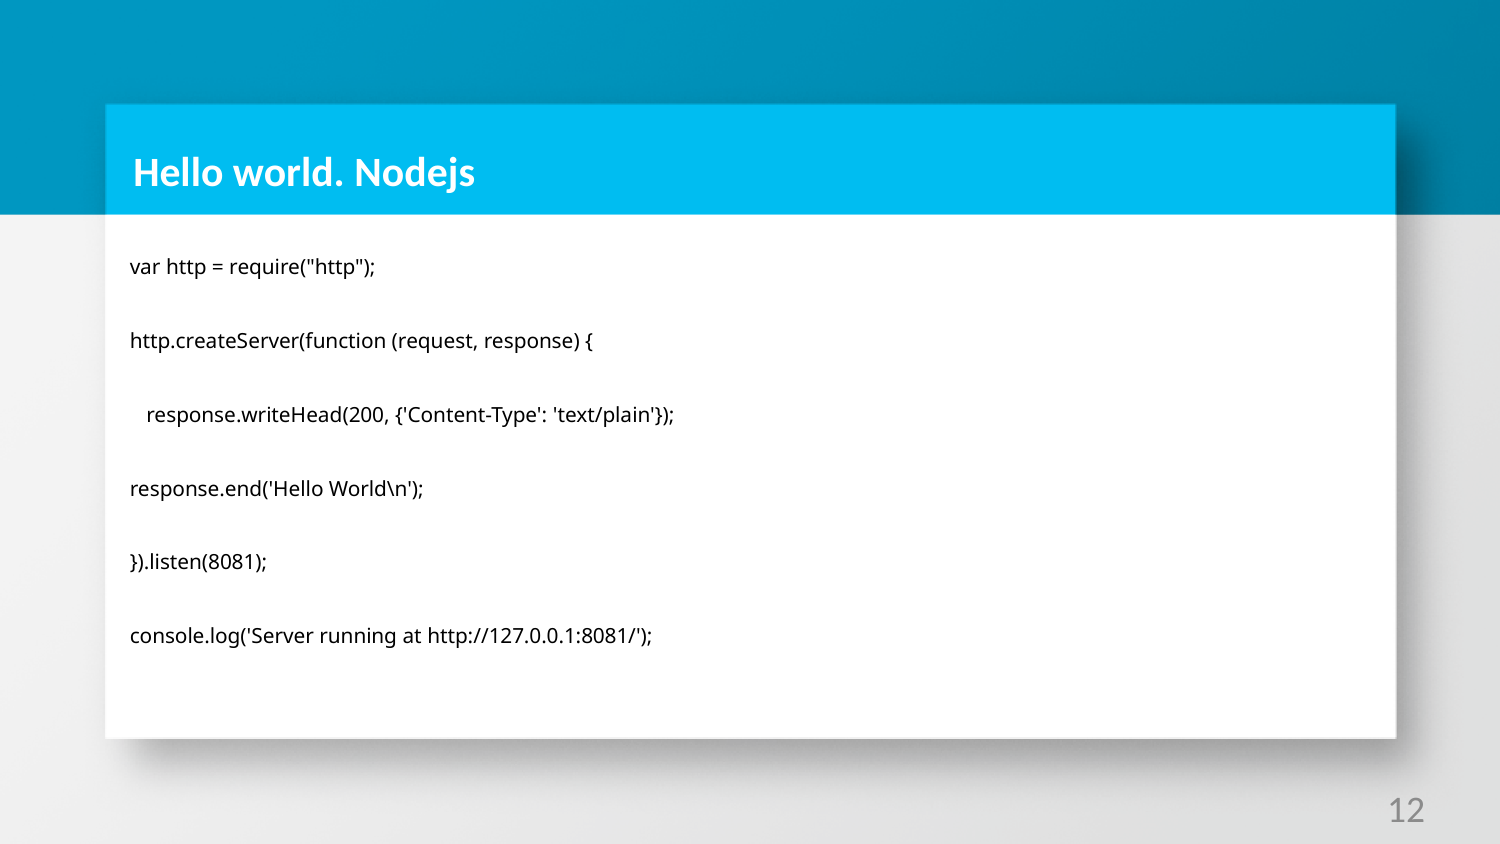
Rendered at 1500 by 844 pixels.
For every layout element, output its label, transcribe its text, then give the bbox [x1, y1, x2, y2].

picture [0, 215, 1500, 844]
title Hello world. Nodejs [131, 142, 901, 196]
text_box var http = require("http"); http.createServer(function (request, response) { response.writeHead(200, {'Content-Type': 'text/plain'}); response.end('Hello World\n'); }).listen(8081); console.log('Server running at http://127.0.0.1:8081/'); [115, 245, 1216, 692]
